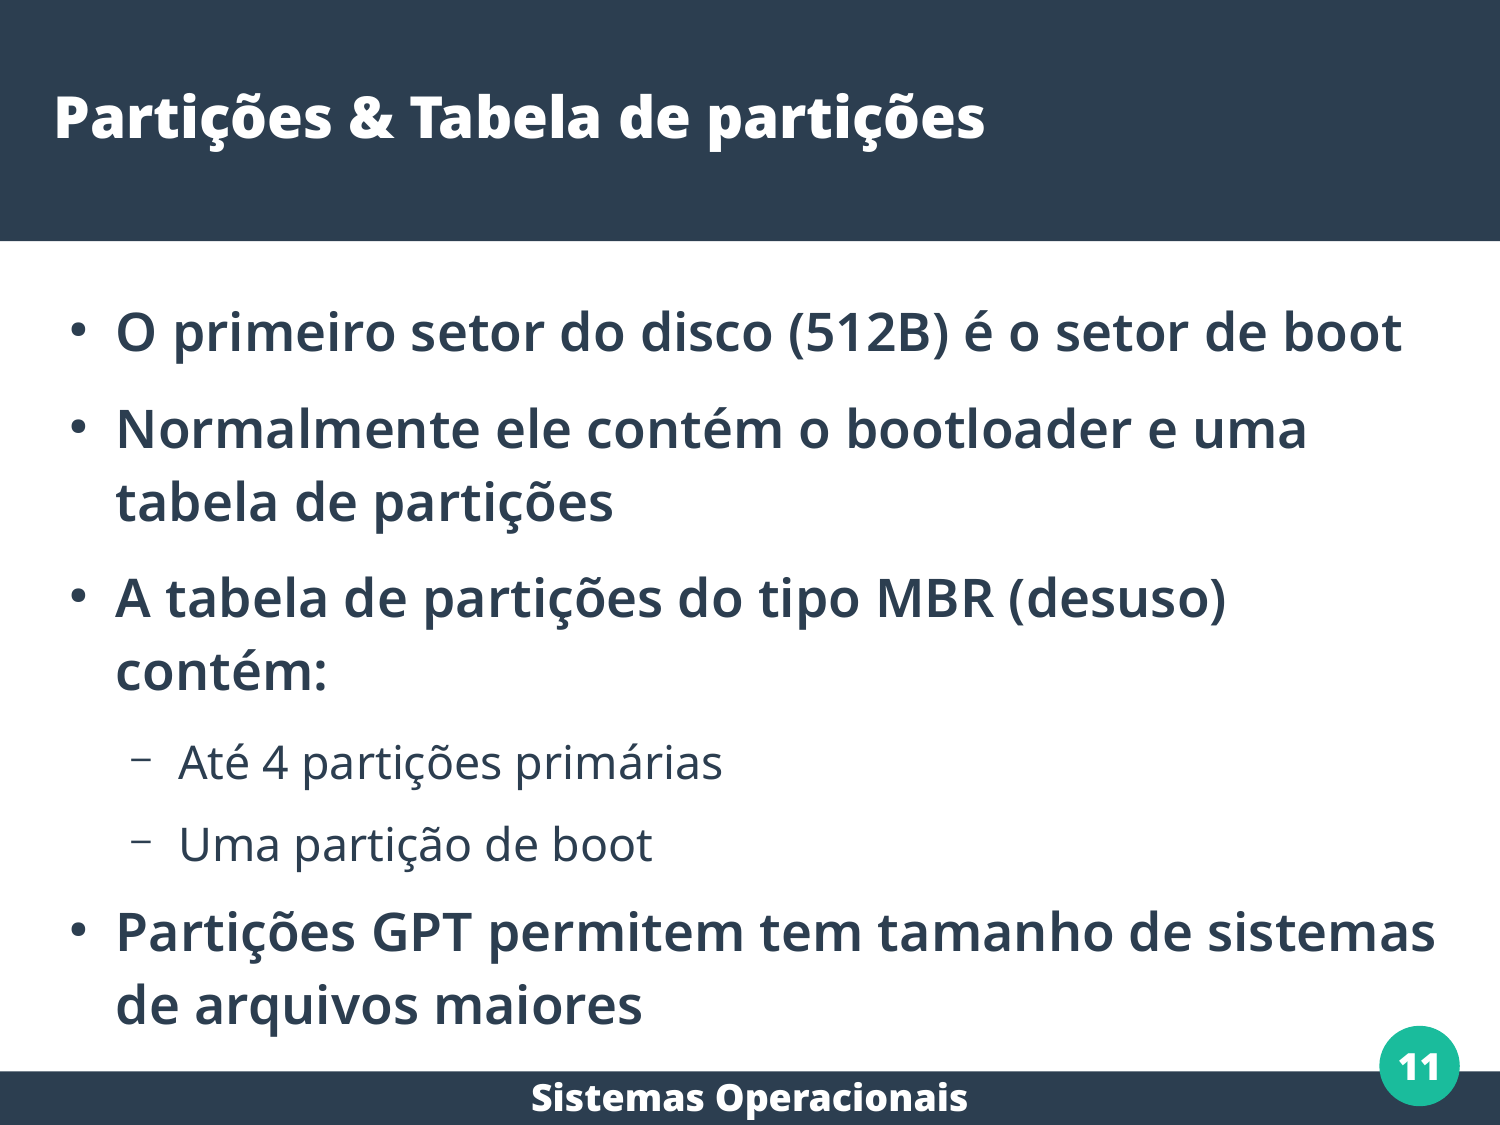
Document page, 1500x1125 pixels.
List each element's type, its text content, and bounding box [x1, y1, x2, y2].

list O primeiro setor do disco (512B) é o setor de boot Normalmente ele contém o bootloader e uma tabela de partições A tabela de partições do tipo MBR (desuso) contém: Até 4 partições primárias Uma partição de boot Partições GPT permitem tem tamanho de sistemas de arquivos maiores [53, 294, 1447, 1045]
title Partições & Tabela de partições [53, 44, 1447, 188]
